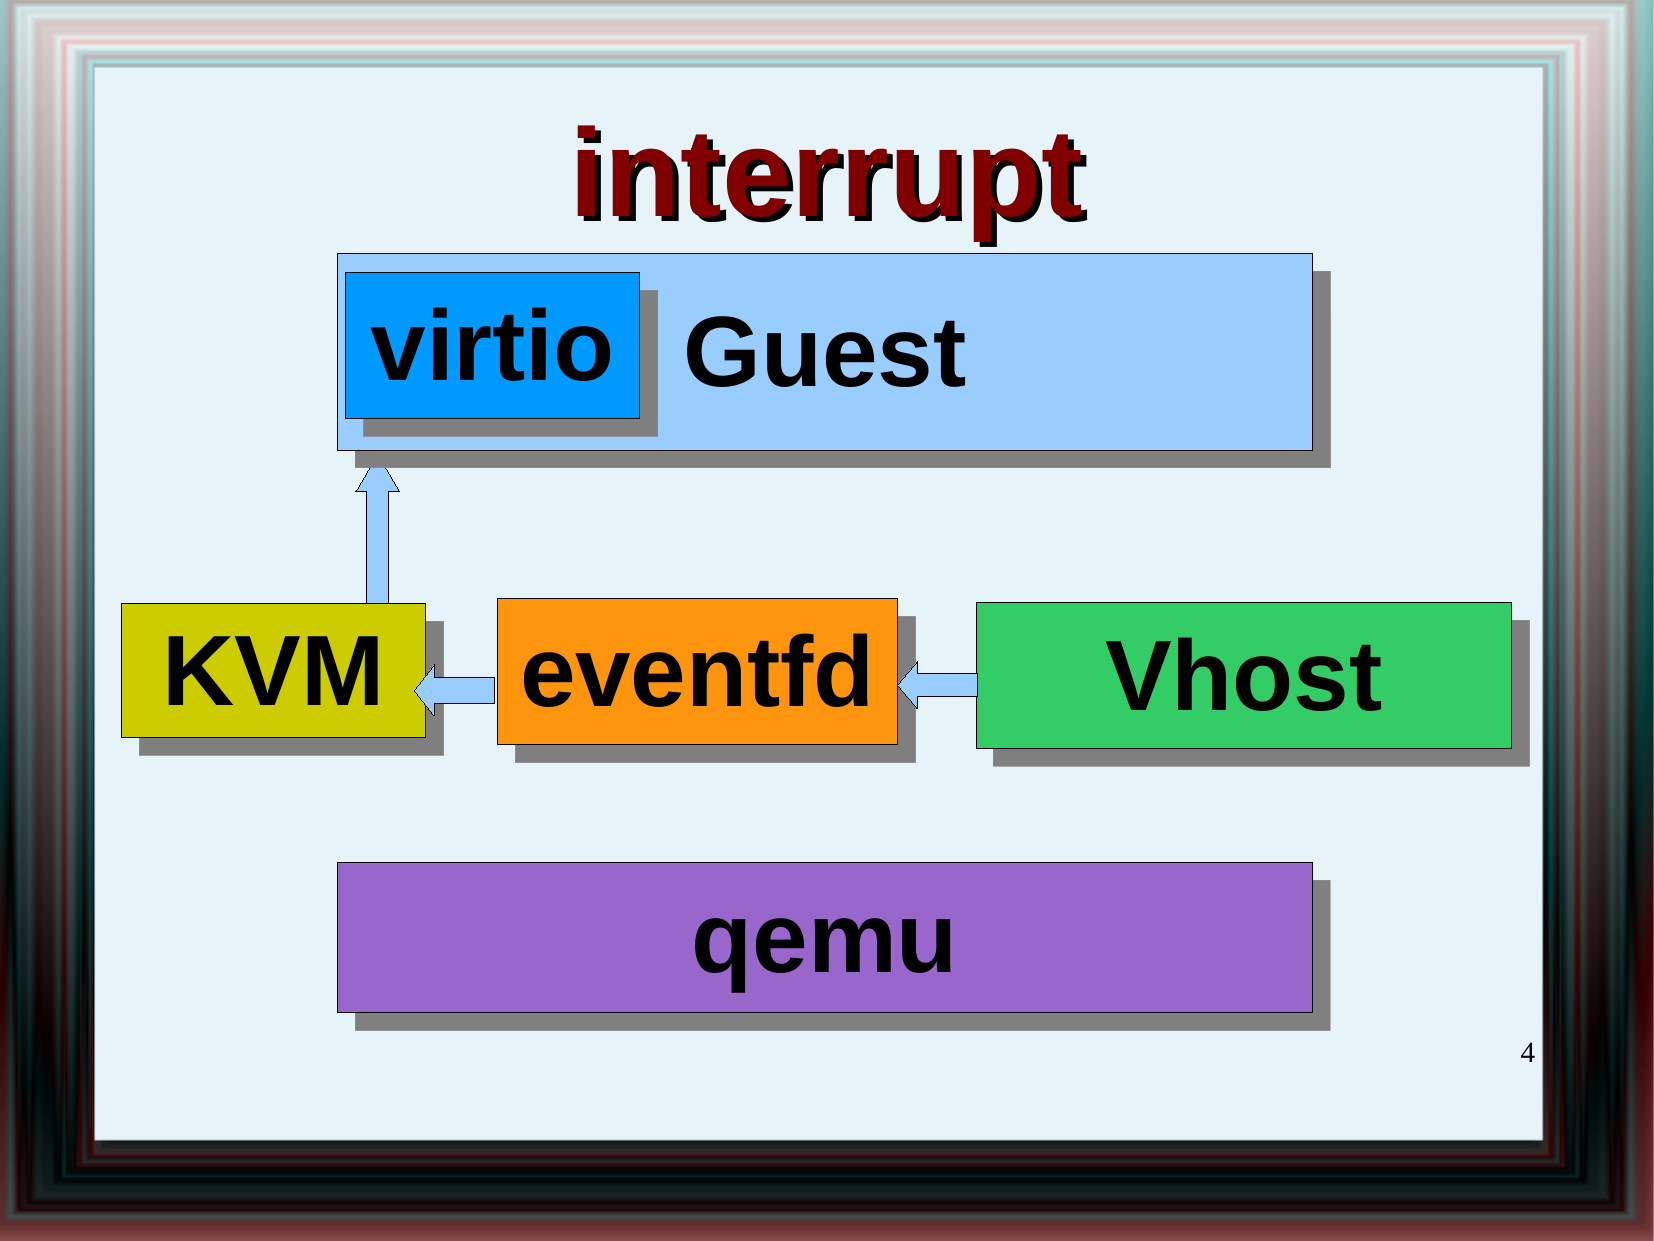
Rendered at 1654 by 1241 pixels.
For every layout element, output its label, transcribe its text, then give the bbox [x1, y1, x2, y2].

text_box KVM [121, 603, 426, 738]
picture [0, 0, 1654, 1241]
text_box [414, 664, 495, 716]
text_box Vhost [976, 602, 1512, 749]
text_box [897, 661, 978, 709]
text_box eventfd [497, 598, 898, 745]
text_box Guest [337, 253, 1313, 451]
text_box [355, 454, 400, 604]
text_box virtio [345, 272, 640, 419]
text_box qemu [337, 862, 1313, 1013]
title interrupt [118, 88, 1536, 257]
